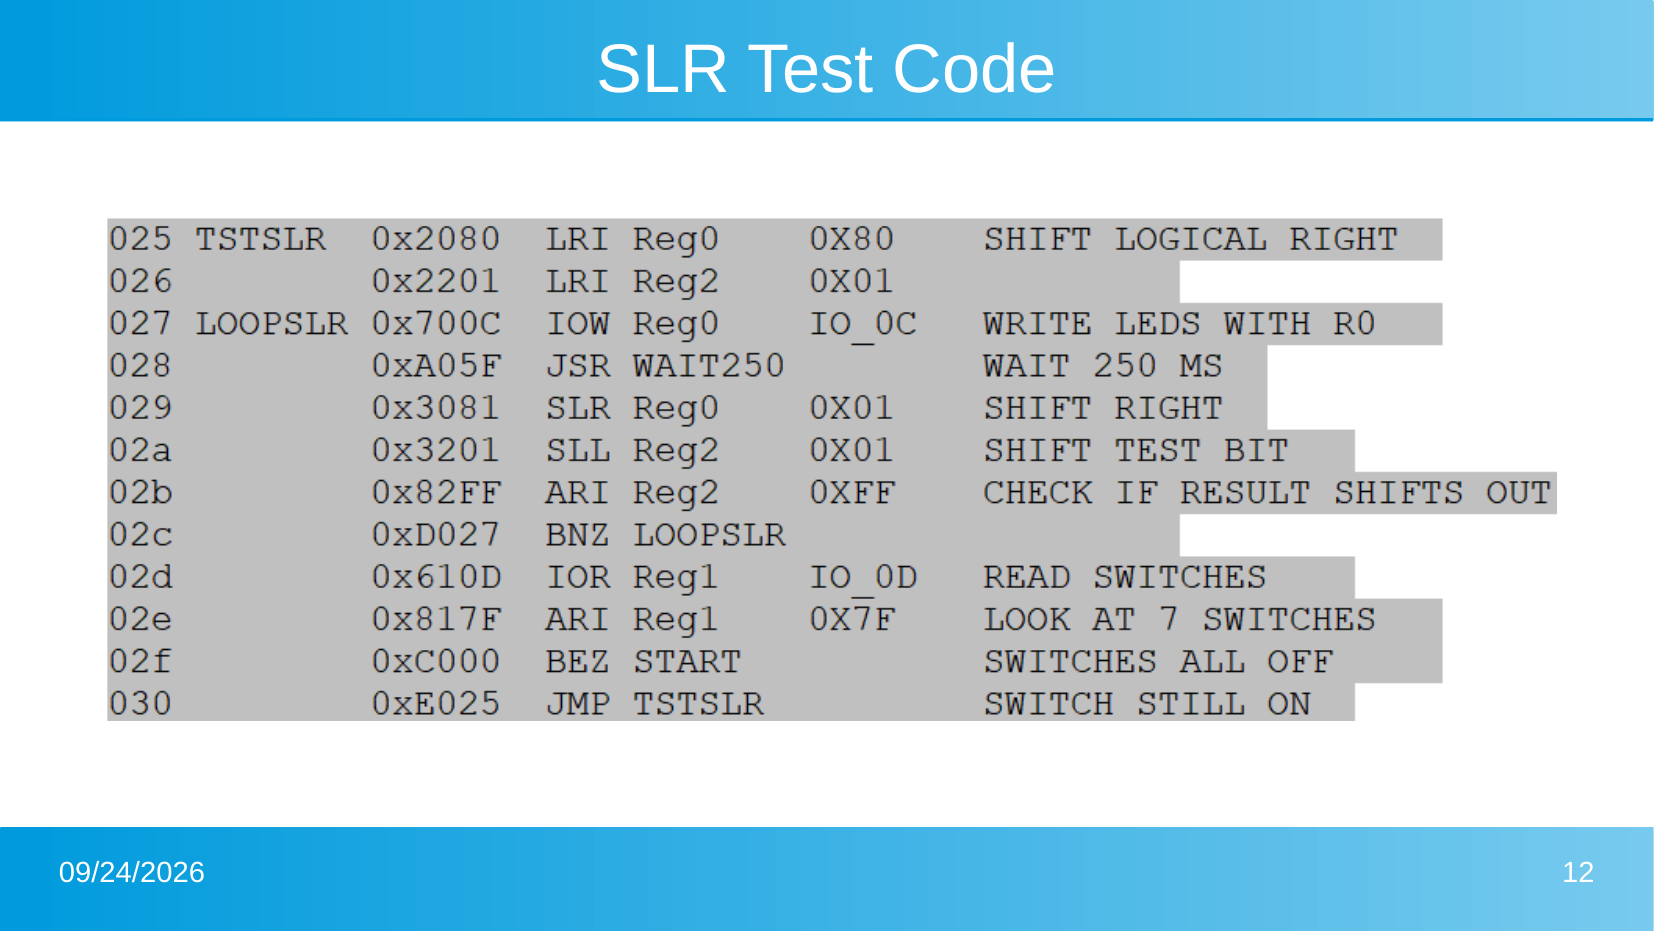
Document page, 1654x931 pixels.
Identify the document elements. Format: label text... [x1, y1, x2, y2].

picture [106, 214, 1557, 721]
title SLR Test Code [59, 29, 1595, 108]
